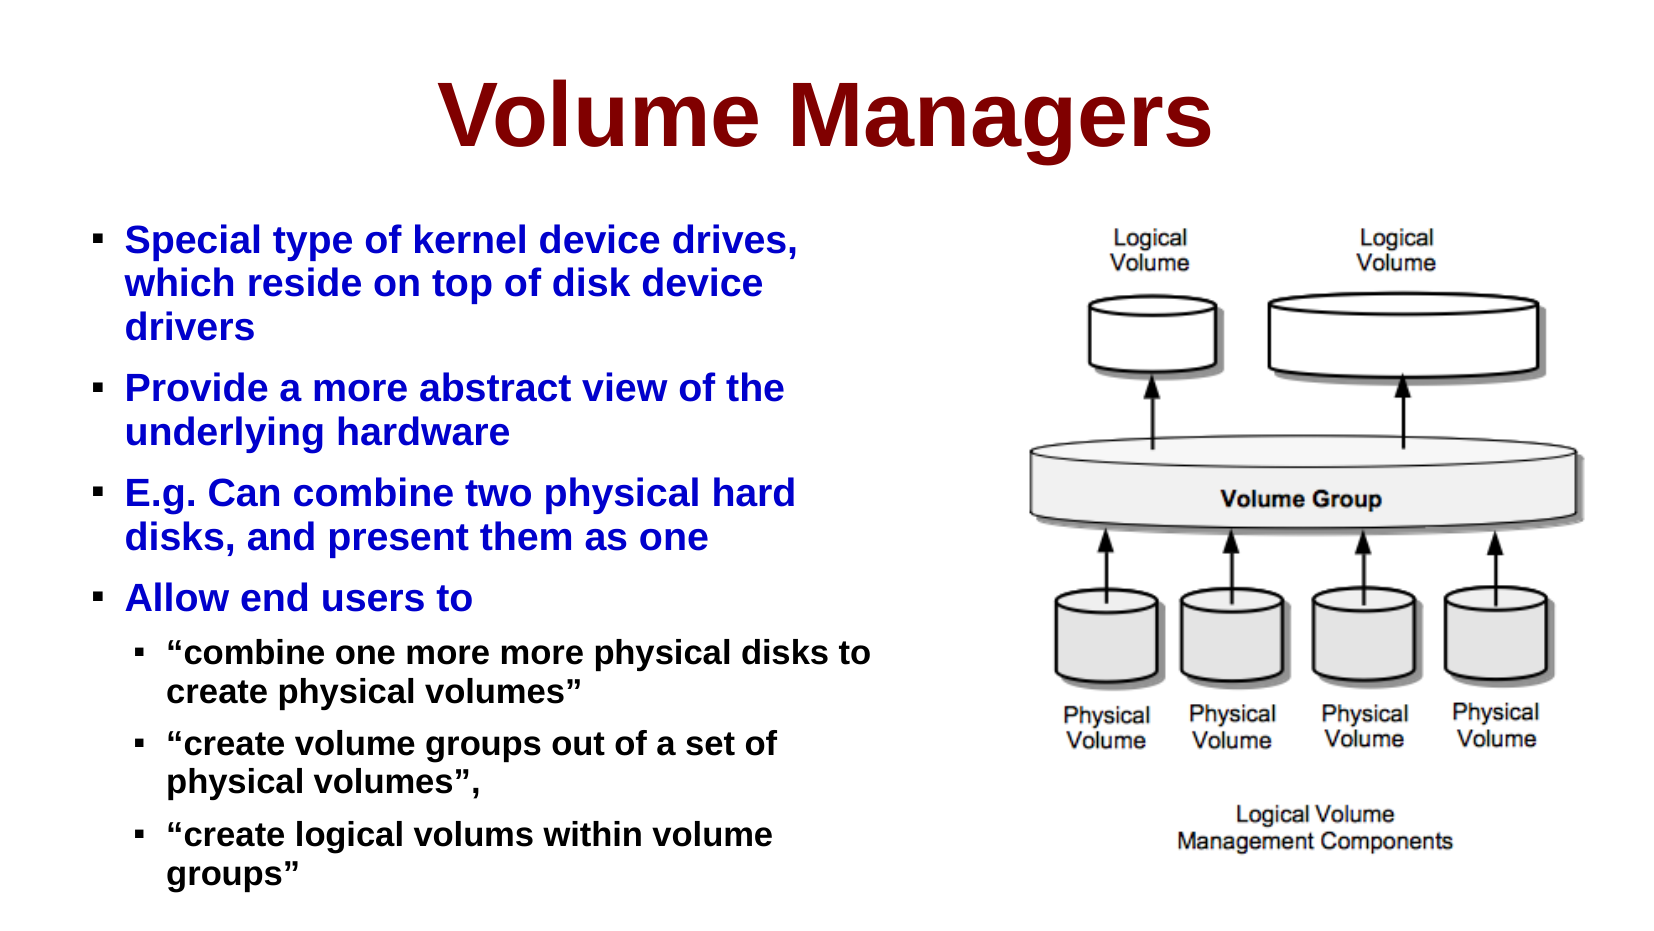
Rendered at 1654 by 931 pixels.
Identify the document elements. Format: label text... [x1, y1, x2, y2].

picture [874, 175, 1652, 875]
list Special type of kernel device drives, which reside on top of disk device drivers Provide a more abstract view of the underlying hardware E.g. Can combine two physical hard disks, and present them as one Allow end users to “combine one more more physical disks to create physical volumes” “create volume groups out of a set of physical volumes”, “create logical volums within volume groups” [82, 217, 886, 898]
title Volume Managers [82, 37, 1571, 193]
